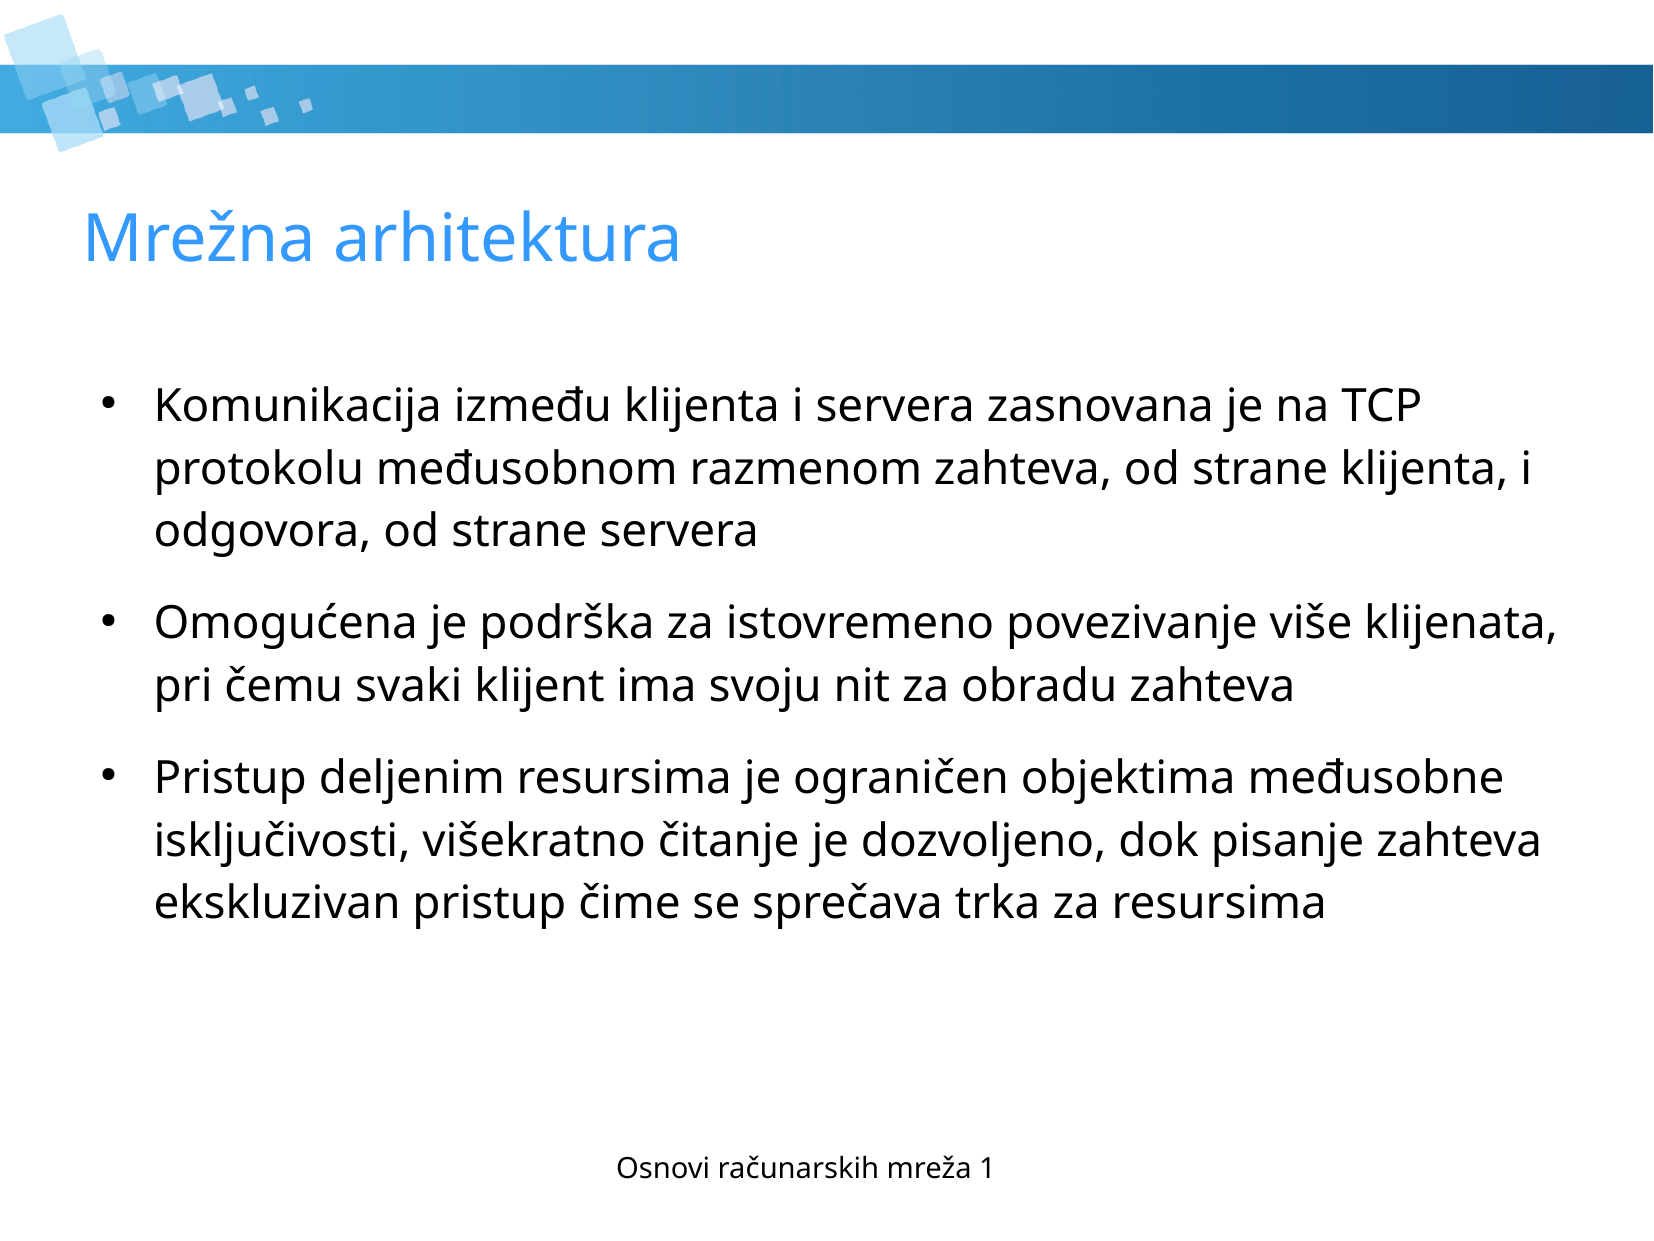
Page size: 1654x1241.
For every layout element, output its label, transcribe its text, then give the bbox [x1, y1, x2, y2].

picture [0, 0, 1653, 1238]
title Mrežna arhitektura [82, 132, 1571, 340]
list Komunikacija između klijenta i servera zasnovana je na TCP protokolu međusobnom razmenom zahteva, od strane klijenta, i odgovora, od strane servera Omogućena je podrška za istovremeno povezivanje više klijenata, pri čemu svaki klijent ima svoju nit za obradu zahteva Pristup deljenim resursima je ograničen objektima međusobne isključivosti, višekratno čitanje je dozvoljeno, dok pisanje zahteva ekskluzivan pristup čime se sprečava trka za resursima [82, 372, 1571, 1093]
